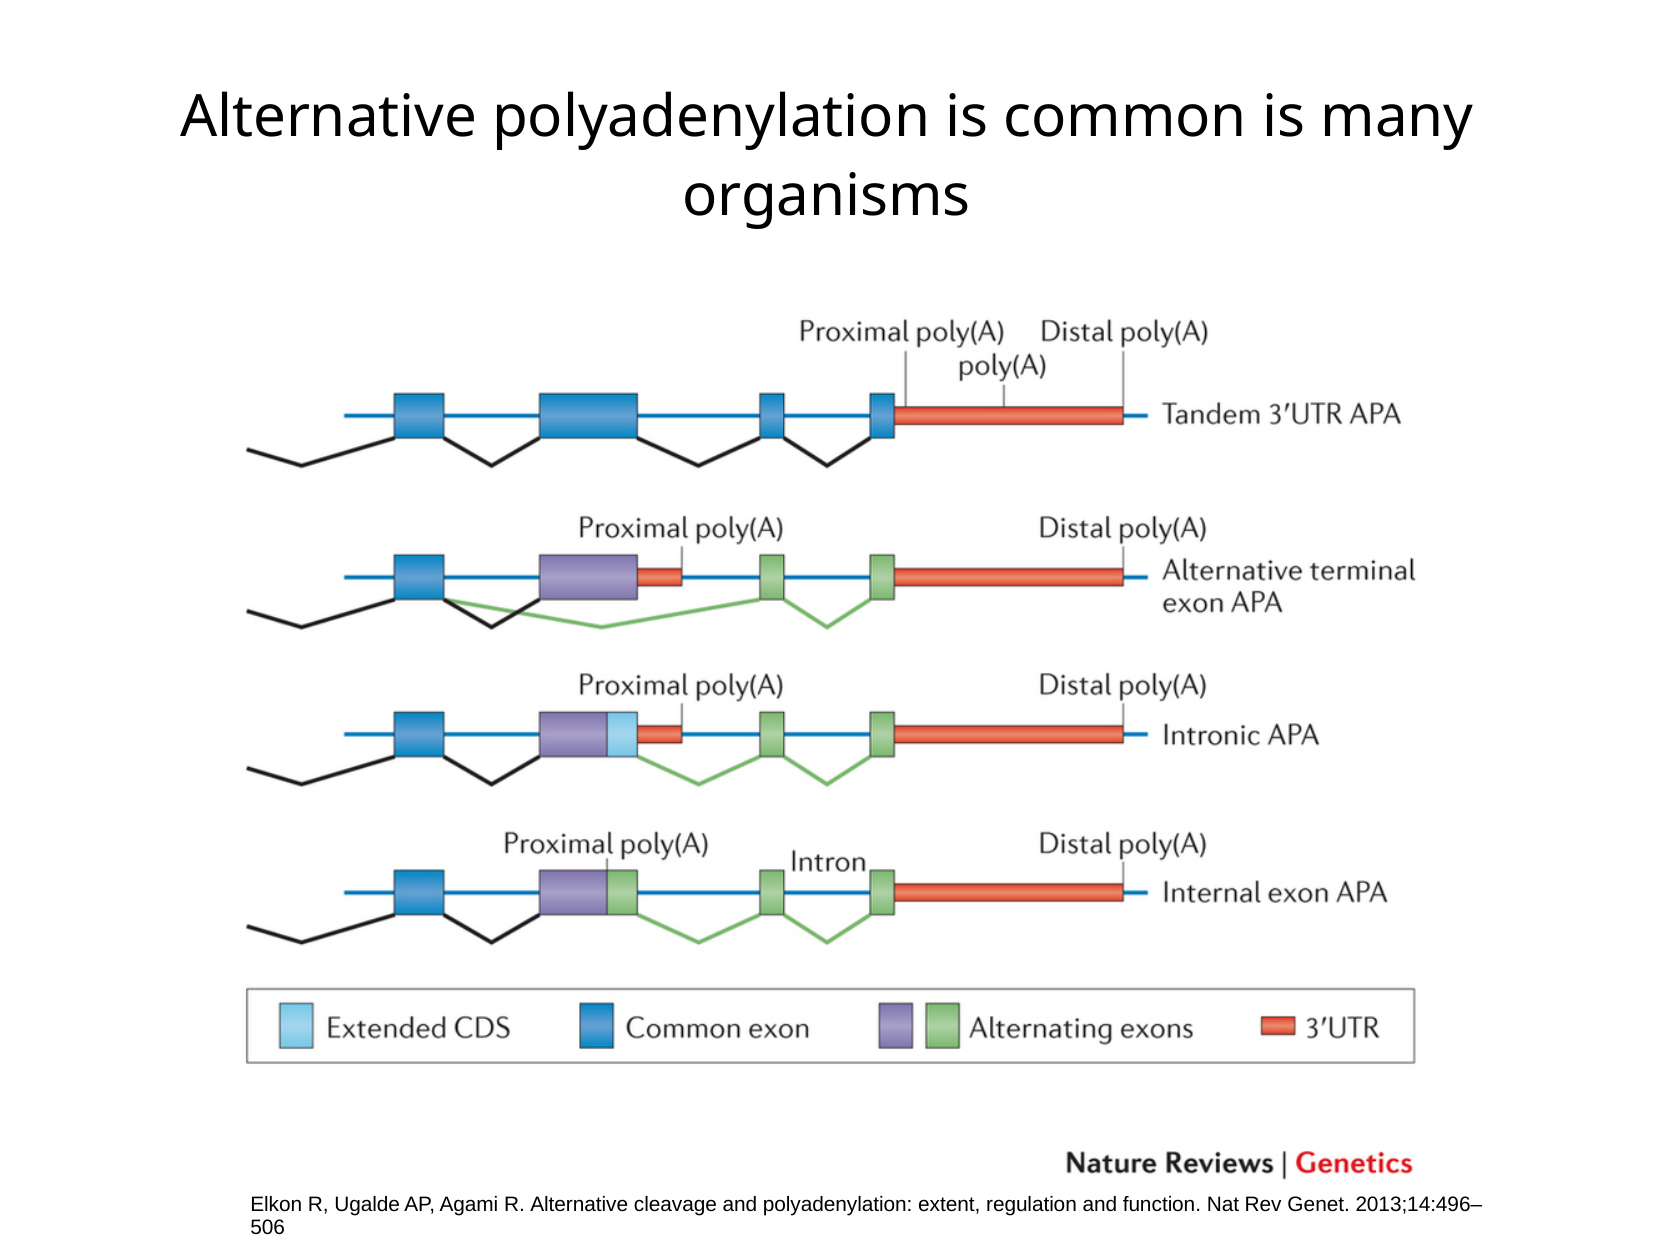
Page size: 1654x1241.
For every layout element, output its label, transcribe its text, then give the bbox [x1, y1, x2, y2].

text_box Elkon R, Ugalde AP, Agami R. Alternative cleavage and polyadenylation: extent, regulation and function. Nat Rev Genet. 2013;14:496–506 [235, 1185, 1531, 1224]
picture [240, 314, 1421, 1185]
title Alternative polyadenylation is common is many organisms [82, 49, 1571, 257]
